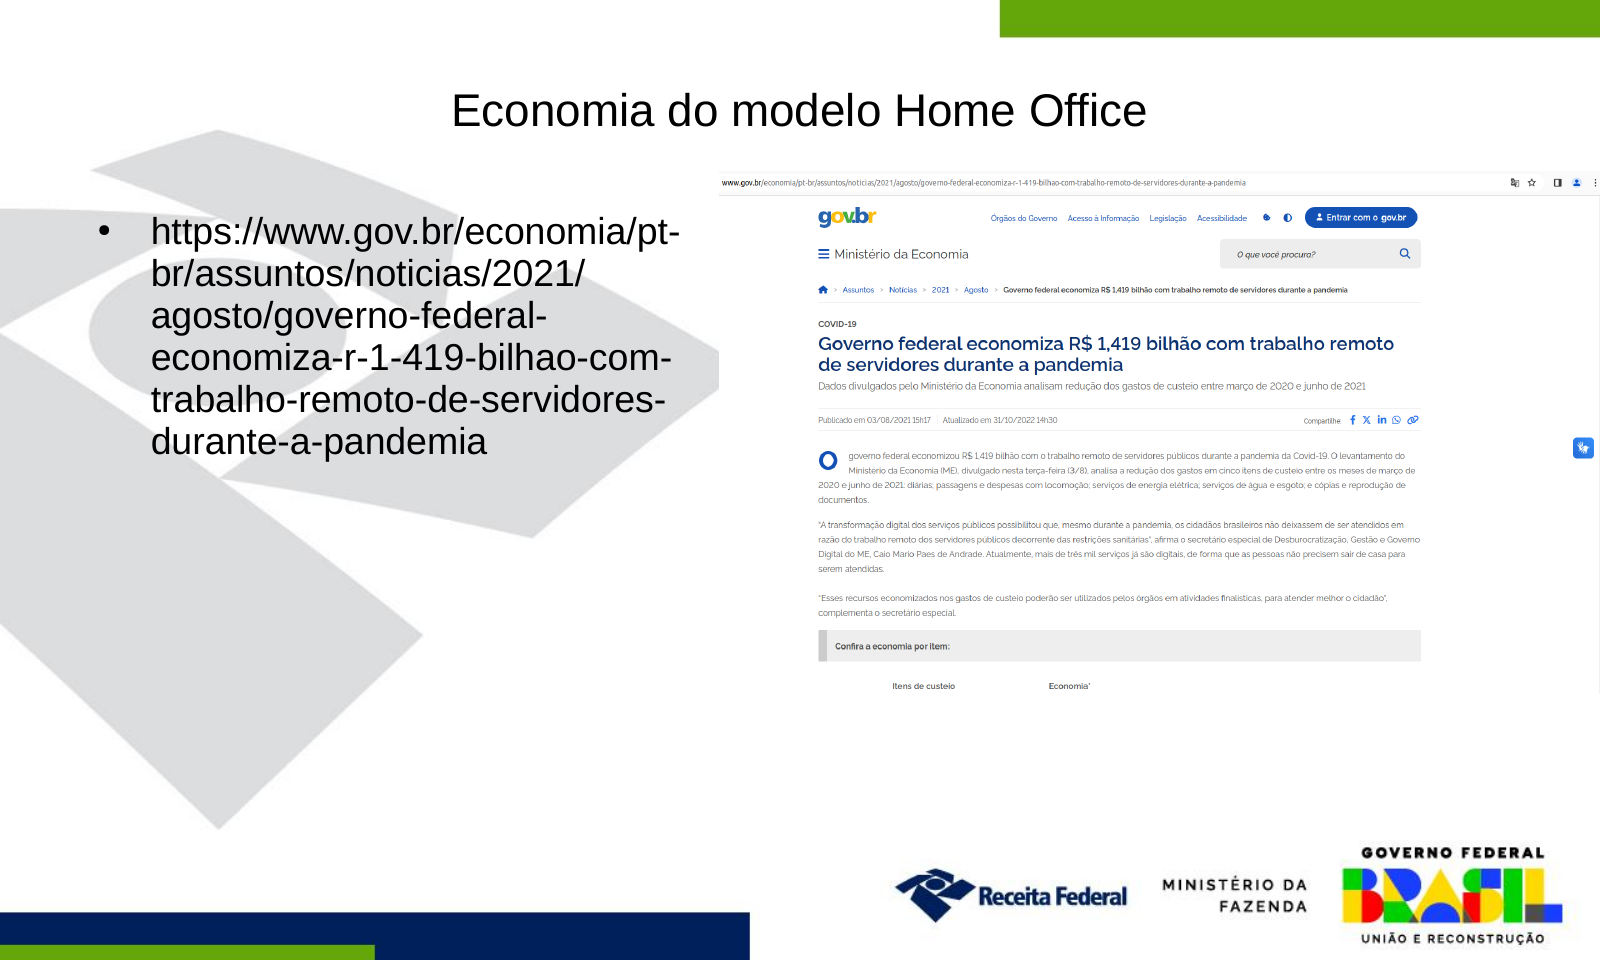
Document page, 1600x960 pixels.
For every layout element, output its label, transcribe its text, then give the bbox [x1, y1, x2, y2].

picture [0, 0, 1600, 960]
title Economia do modelo Home Office [79, 35, 1520, 187]
list https://www.gov.br/economia/pt-br/assuntos/noticias/2021/agosto/governo-federal-economiza-r-1-419-bilhao-com-trabalho-remoto-de-servidores-durante-a-pandemia [79, 210, 694, 734]
